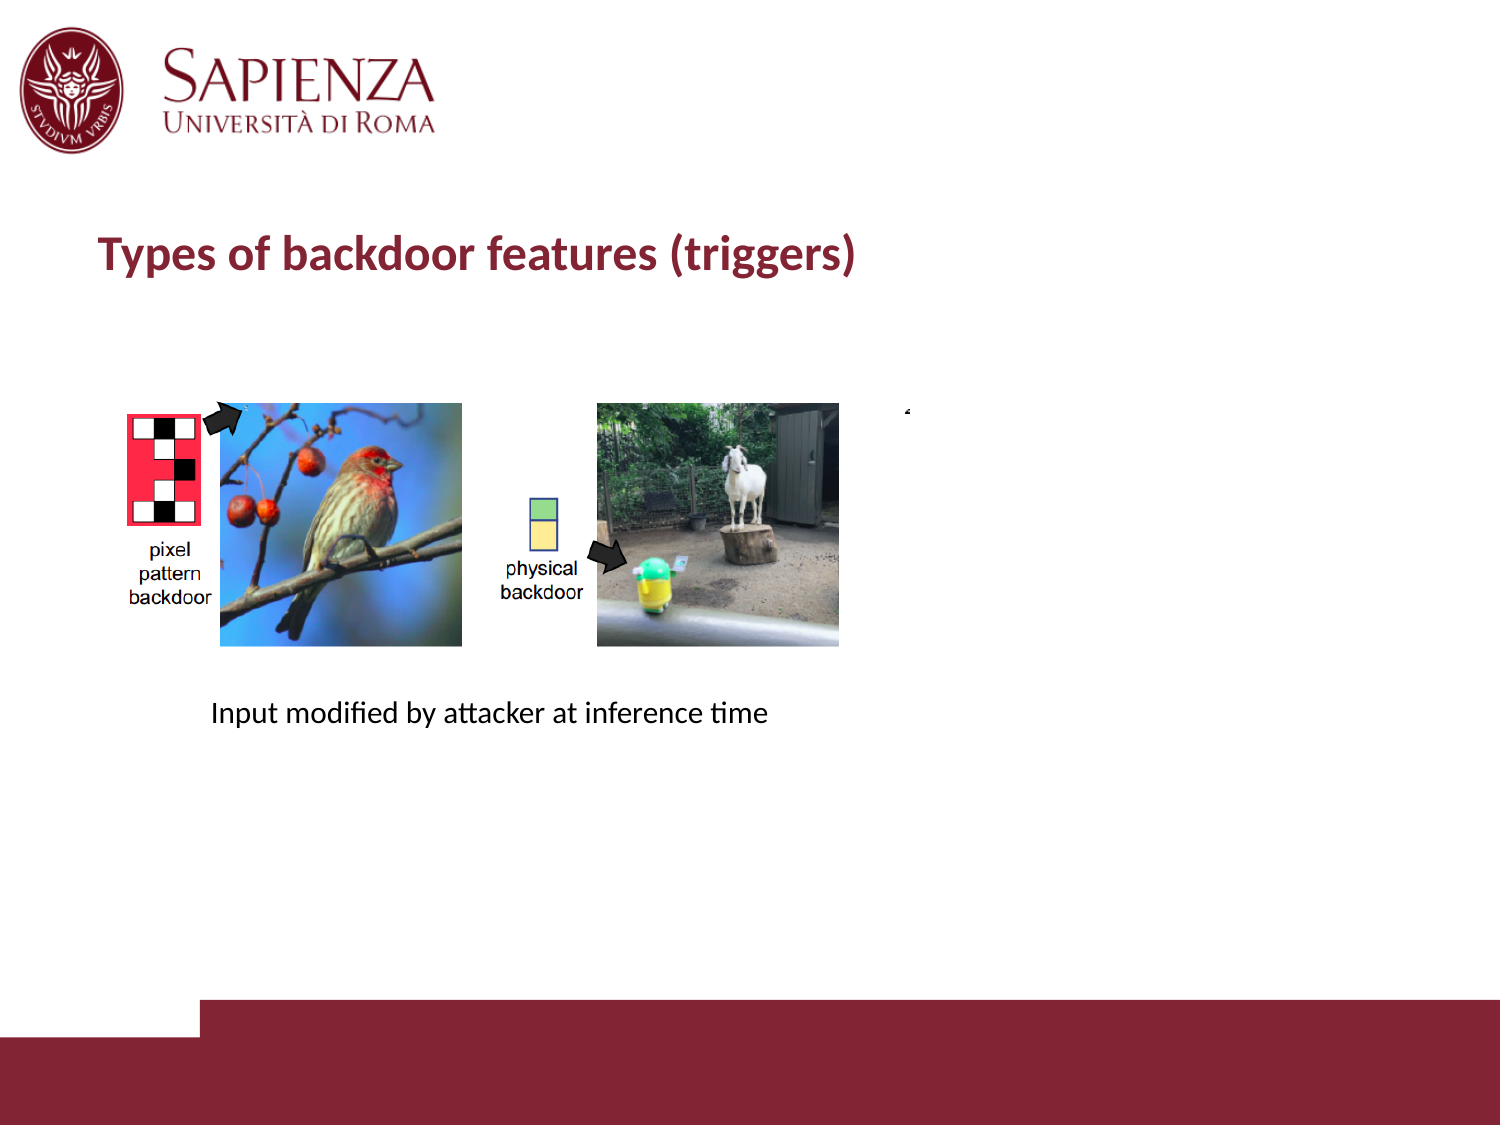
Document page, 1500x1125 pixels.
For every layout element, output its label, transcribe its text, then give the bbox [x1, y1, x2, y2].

text_box Types of backdoor features (triggers) [82, 212, 1300, 296]
picture [94, 342, 890, 662]
text_box Input modified by attacker at inference time [35, 685, 945, 902]
